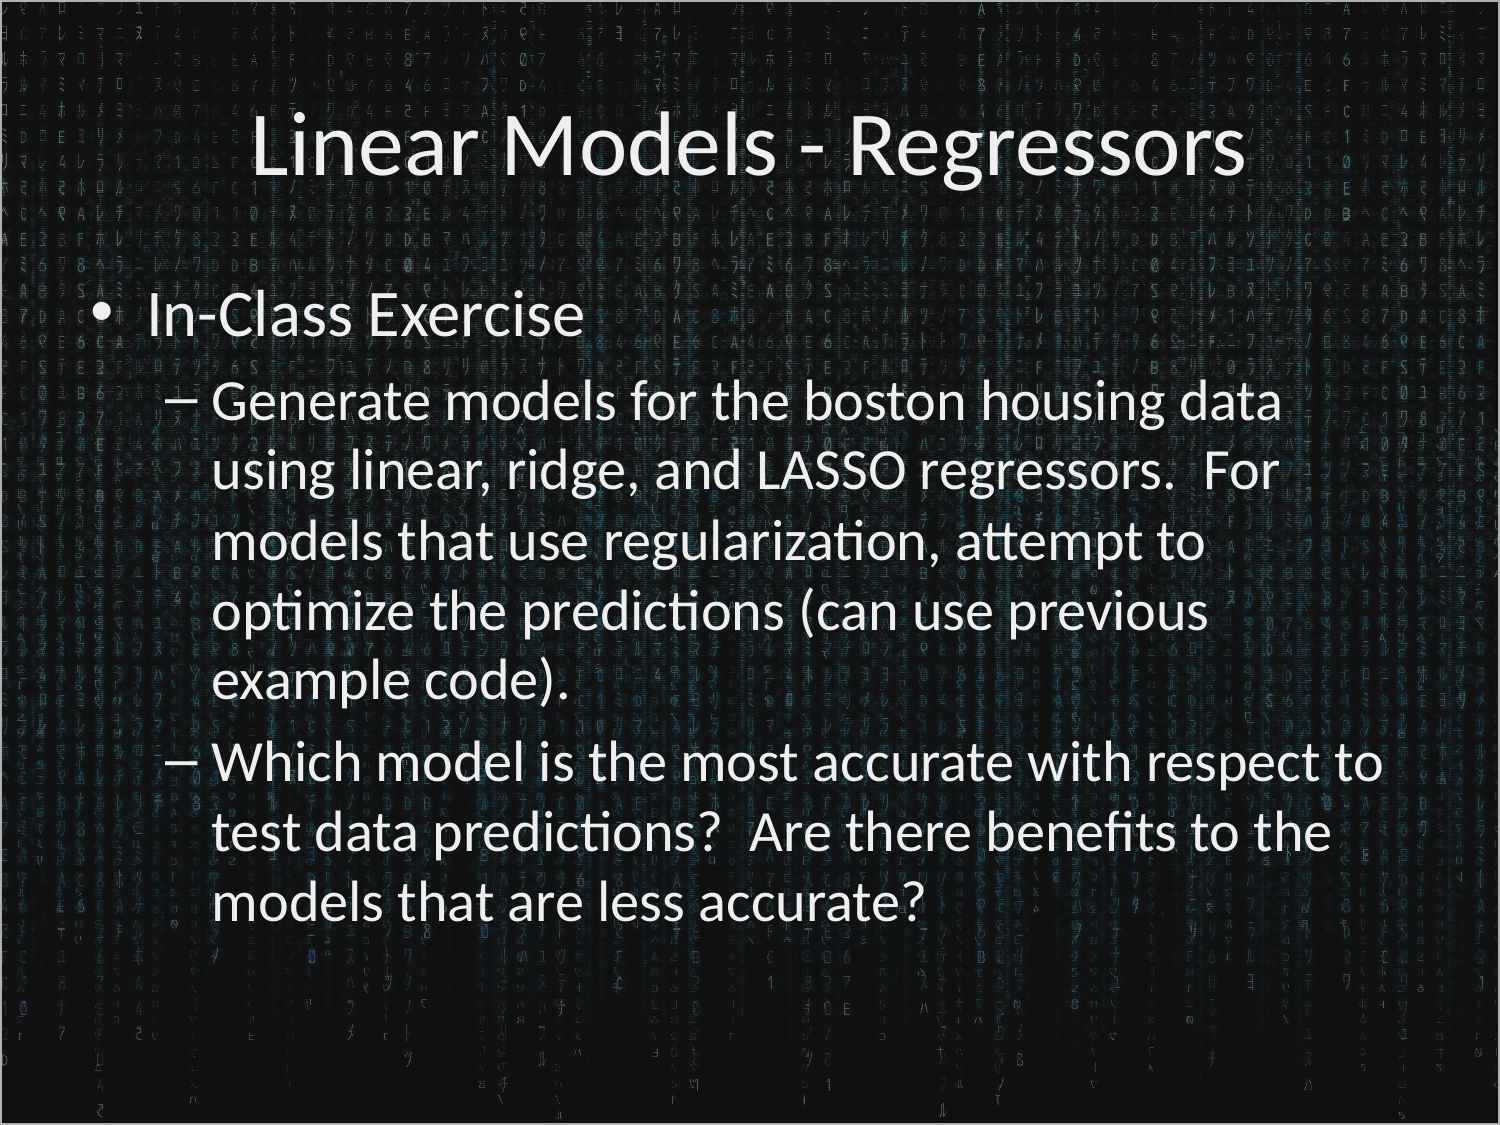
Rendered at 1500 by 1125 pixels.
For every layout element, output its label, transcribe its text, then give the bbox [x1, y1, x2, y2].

text_box [0, 0, 1500, 1125]
list In-Class Exercise Generate models for the boston housing data using linear, ridge, and LASSO regressors. For models that use regularization, attempt to optimize the predictions (can use previous example code). Which model is the most accurate with respect to test data predictions? Are there benefits to the models that are less accurate? [75, 262, 1425, 1005]
title Linear Models - Regressors [75, 45, 1425, 233]
